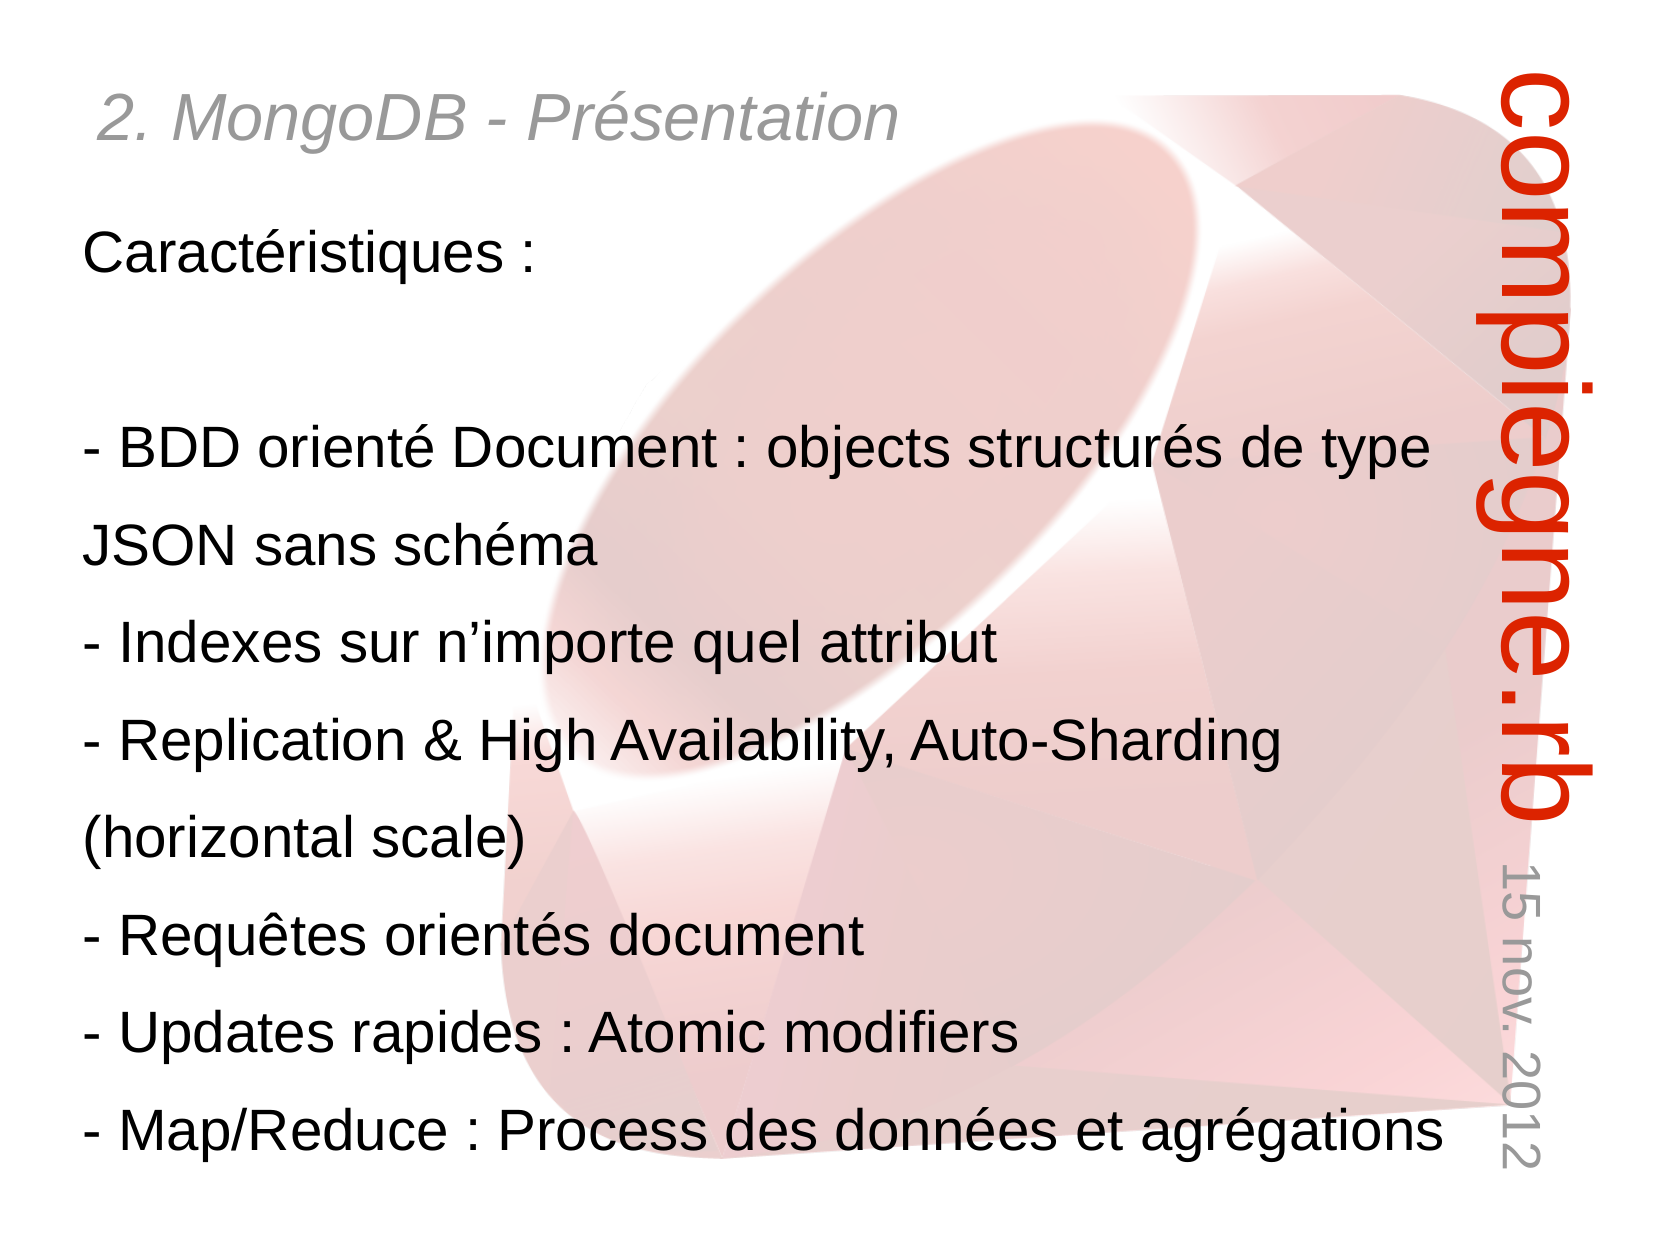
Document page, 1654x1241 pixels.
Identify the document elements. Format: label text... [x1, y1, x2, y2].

subtitle Caractéristiques : - BDD orienté Document : objects structurés de type JSON sans schéma - Indexes sur n’importe quel attribut - Replication & High Availability, Auto-Sharding (horizontal scale) - Requêtes orientés document - Updates rapides : Atomic modifiers - Map/Reduce : Process des données et agrégations [82, 188, 1477, 1162]
text_box 2. MongoDB - Présentation [82, 73, 1090, 166]
title compiegne.rb 15 nov. 2012 [1442, 23, 1650, 1217]
picture [484, 70, 1442, 188]
